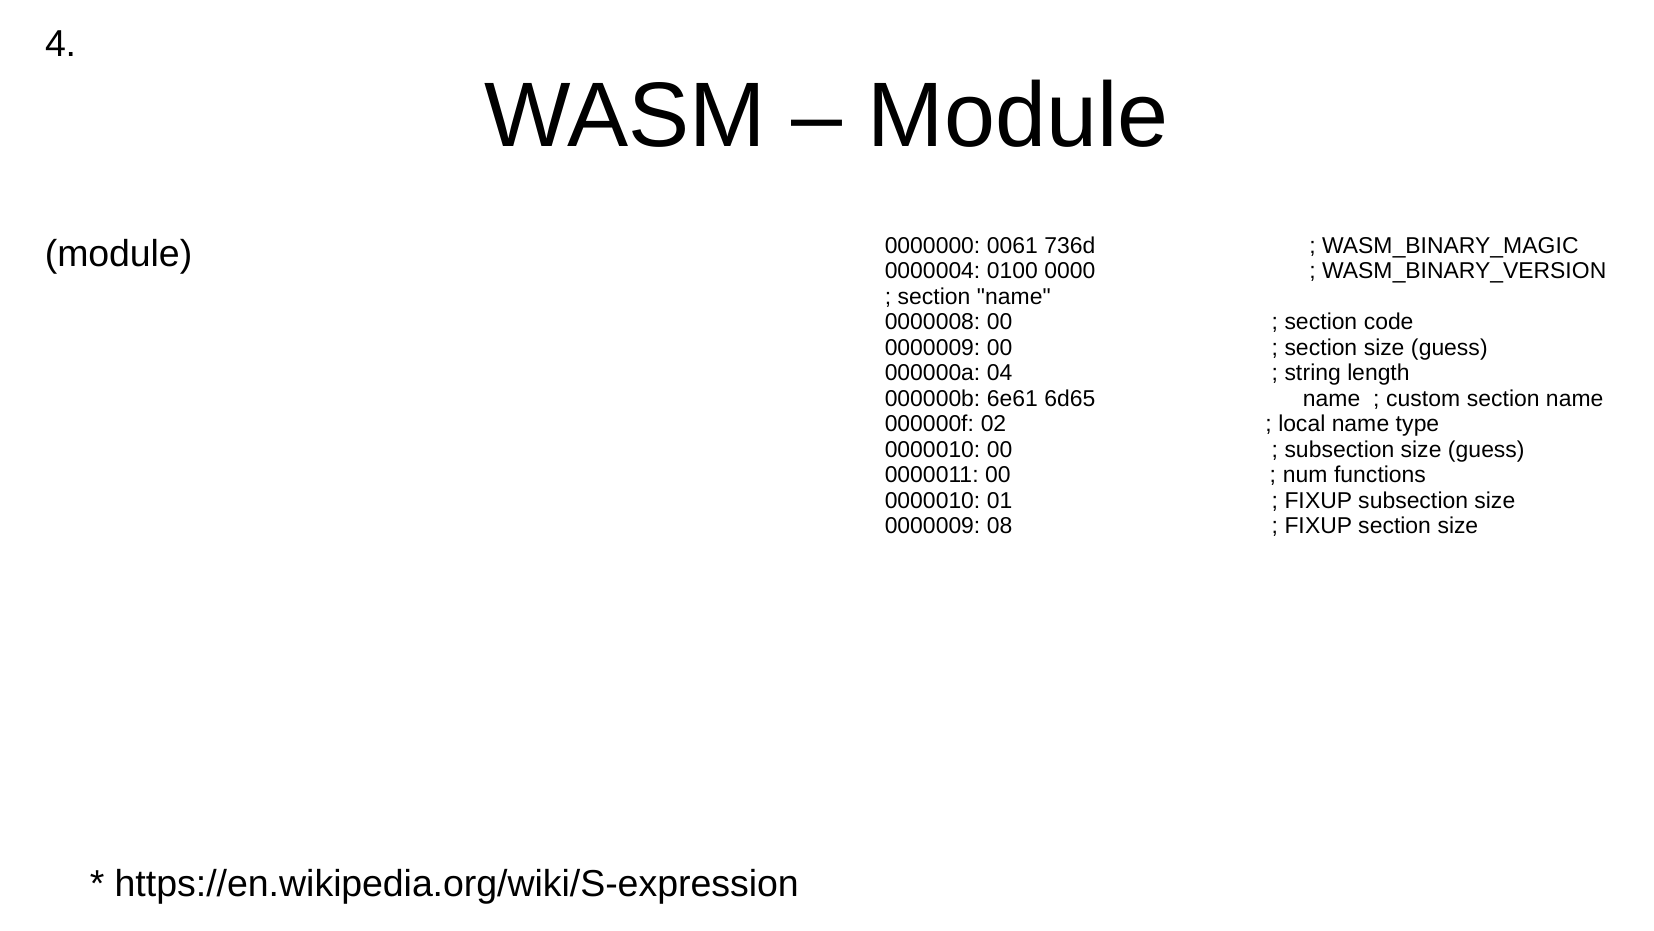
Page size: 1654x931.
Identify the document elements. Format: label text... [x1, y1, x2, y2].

text_box 4. [30, 15, 92, 72]
text_box * https://en.wikipedia.org/wiki/S-expression [75, 855, 916, 931]
text_box 0000000: 0061 736d ; WASM_BINARY_MAGIC 0000004: 0100 0000 ; WASM_BINARY_VERSION ; section "name" 0000008: 00 ; section code 0000009: 00 ; section size (guess) 000000a: 04 ; string length 000000b: 6e61 6d65 name ; custom section name 000000f: 02 ; local name type 0000010: 00 ; subsection size (guess) 0000011: 00 ; num functions 0000010: 01 ; FIXUP subsection size 0000009: 08 ; FIXUP section size [870, 225, 1636, 556]
text_box (module) [30, 225, 796, 826]
title WASM – Module [82, 37, 1571, 193]
